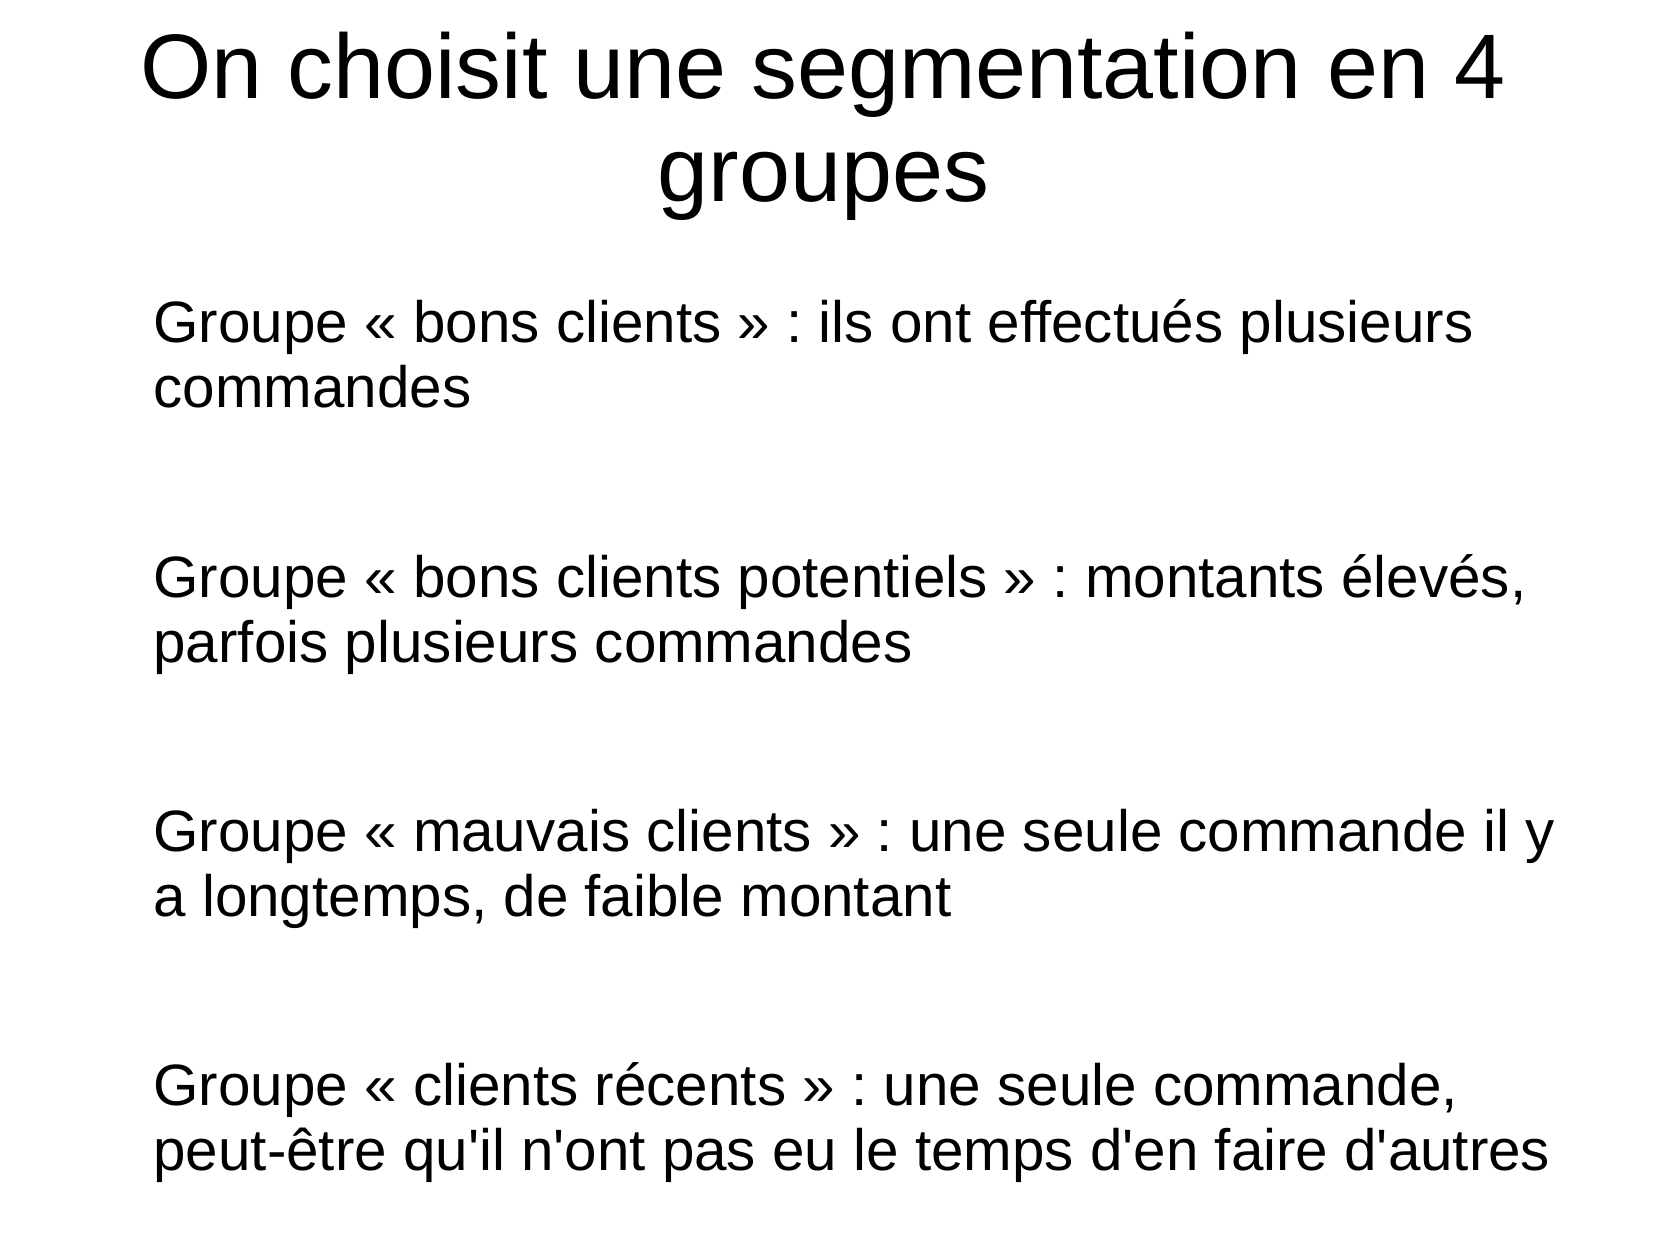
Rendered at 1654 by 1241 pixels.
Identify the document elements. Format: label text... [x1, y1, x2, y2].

title On choisit une segmentation en 4 groupes [79, 15, 1568, 223]
list Groupe « bons clients » : ils ont effectués plusieurs commandes Groupe « bons clients potentiels » : montants élevés, parfois plusieurs commandes Groupe « mauvais clients » : une seule commande il y a longtemps, de faible montant Groupe « clients récents » : une seule commande, peut-être qu'il n'ont pas eu le temps d'en faire d'autres [82, 290, 1571, 1181]
